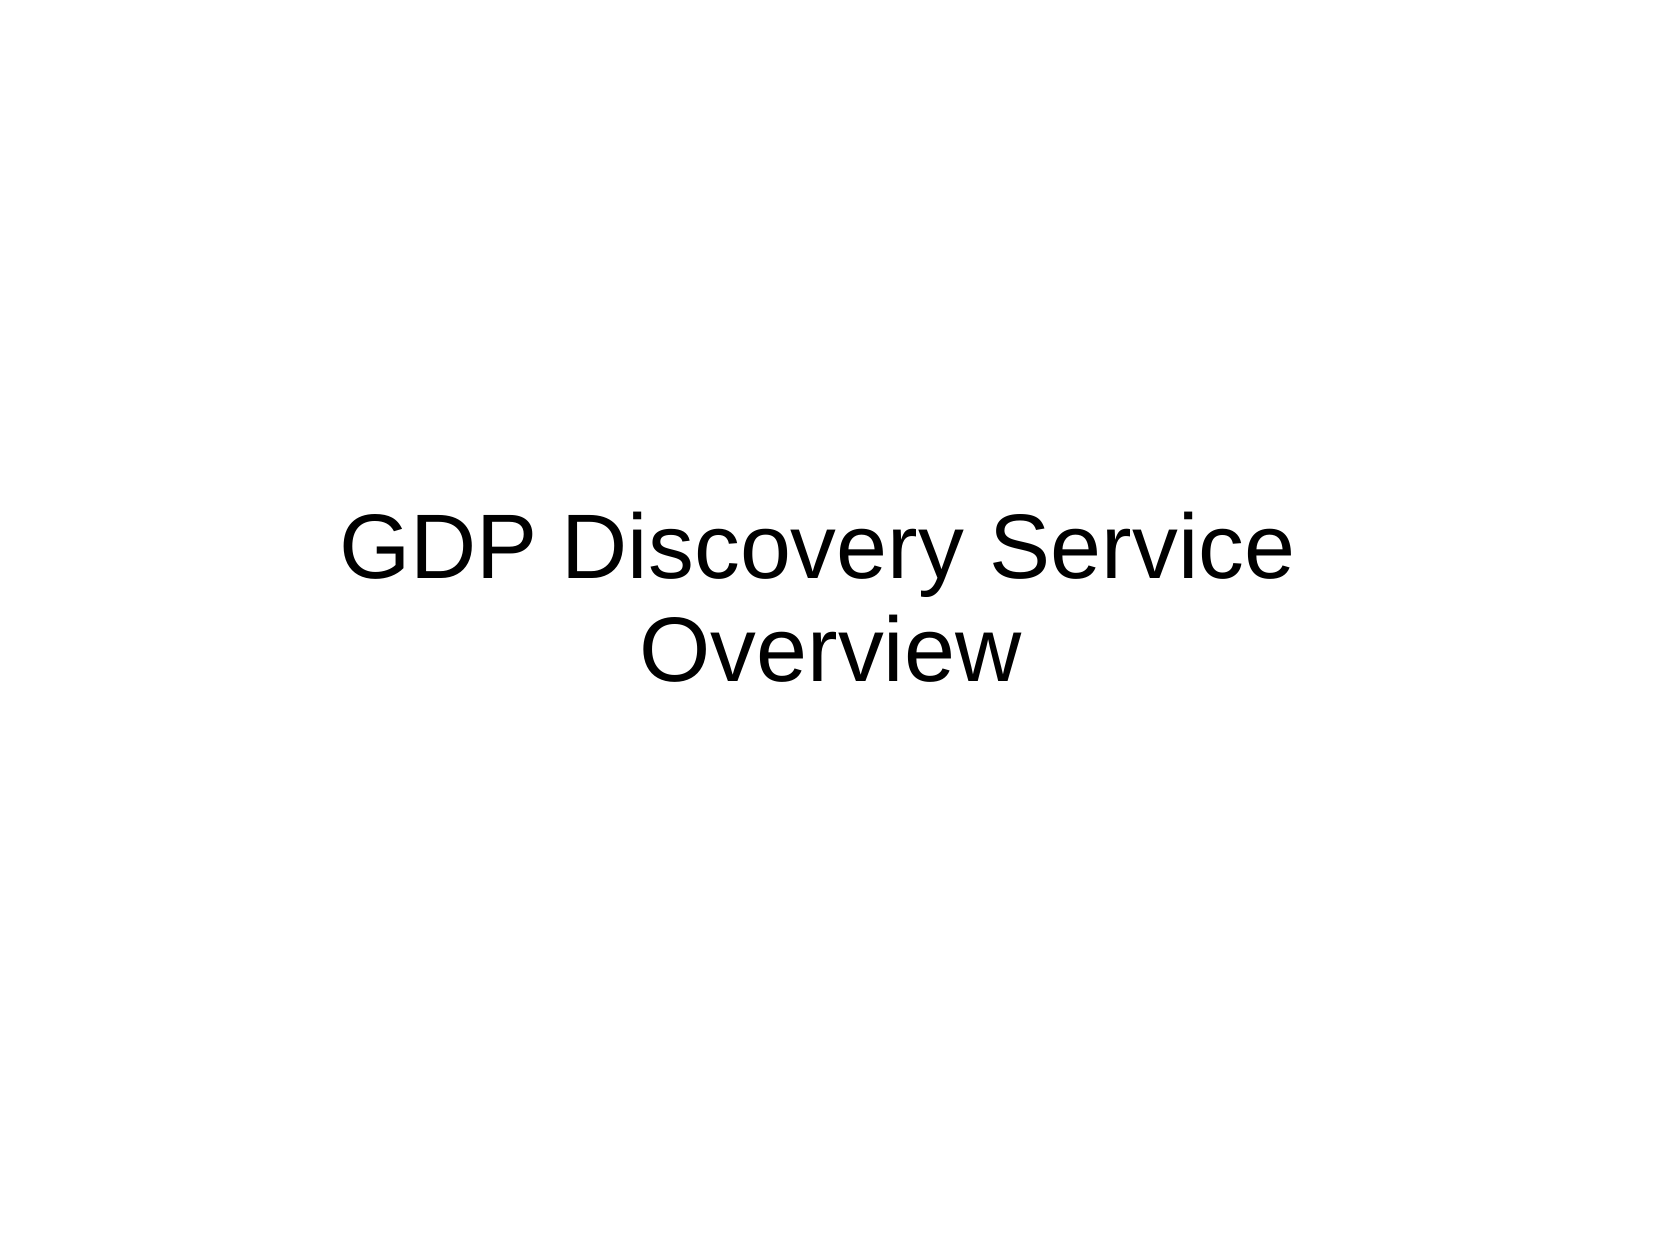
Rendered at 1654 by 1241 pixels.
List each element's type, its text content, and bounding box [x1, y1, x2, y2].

title GDP Discovery Service Overview [86, 495, 1576, 703]
